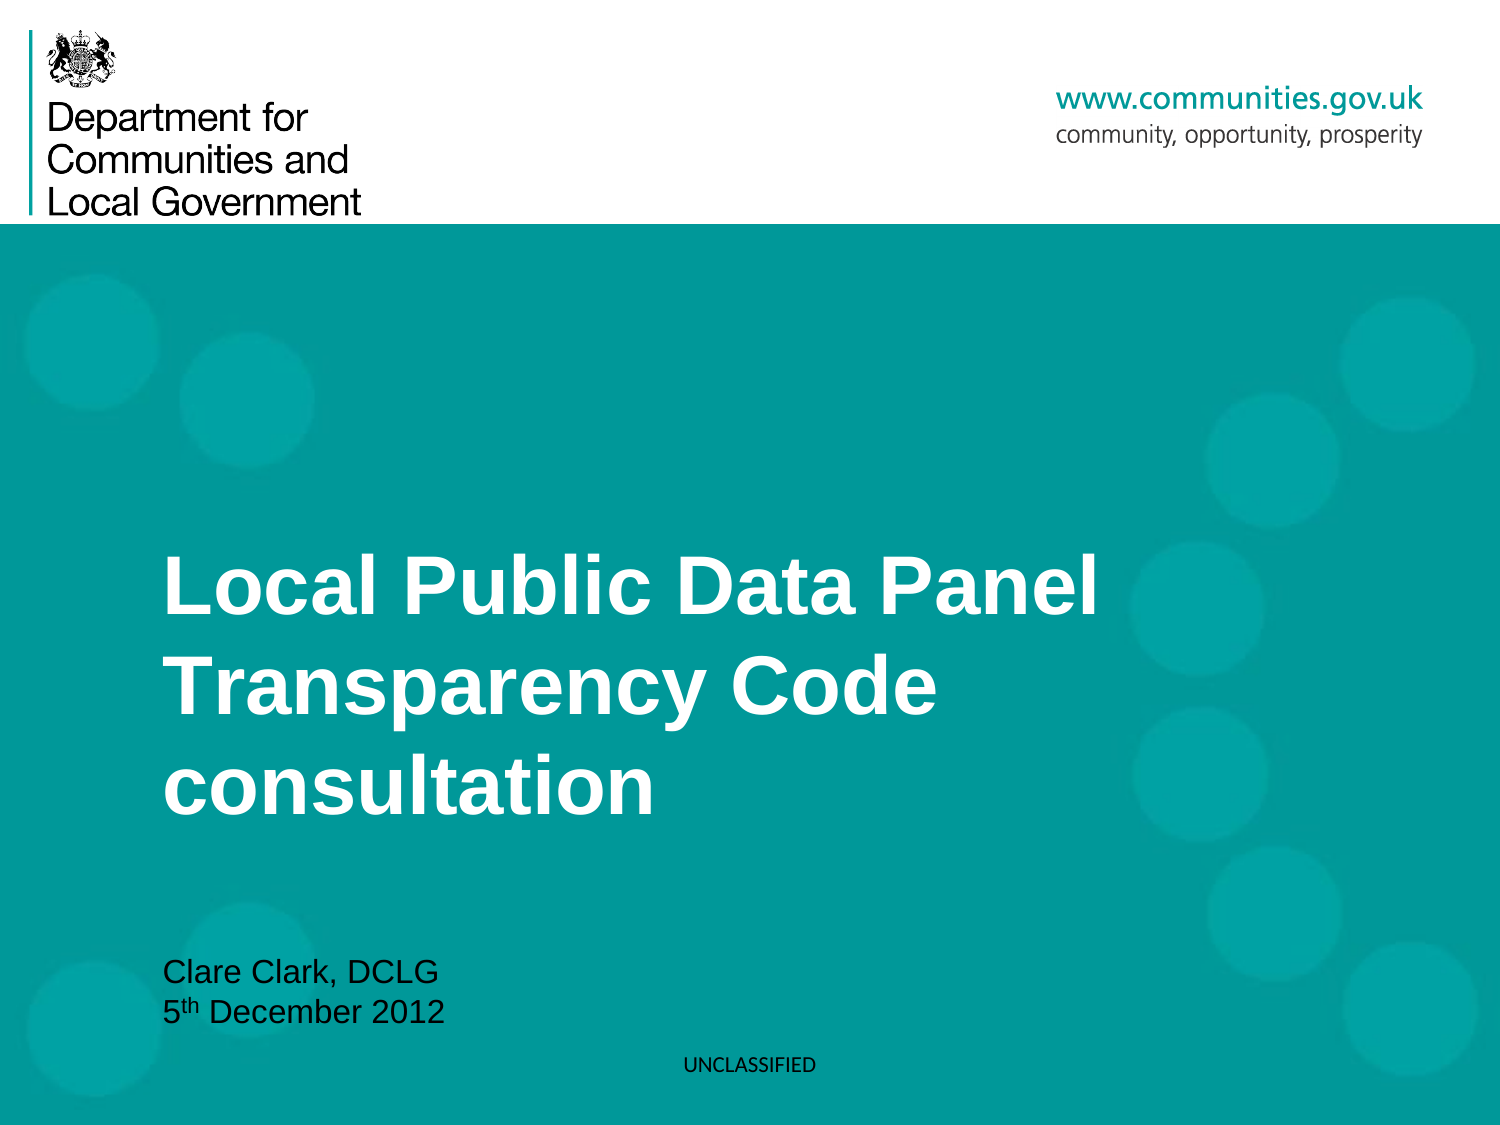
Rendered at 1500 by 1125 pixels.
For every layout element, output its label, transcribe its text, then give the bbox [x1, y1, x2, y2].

title Local Public Data Panel Transparency Code consultation [162, 462, 1113, 901]
subtitle Clare Clark, DCLG 5th December 2012 [162, 950, 1276, 1038]
text_box UNCLASSIFIED [0, 1041, 1500, 1084]
